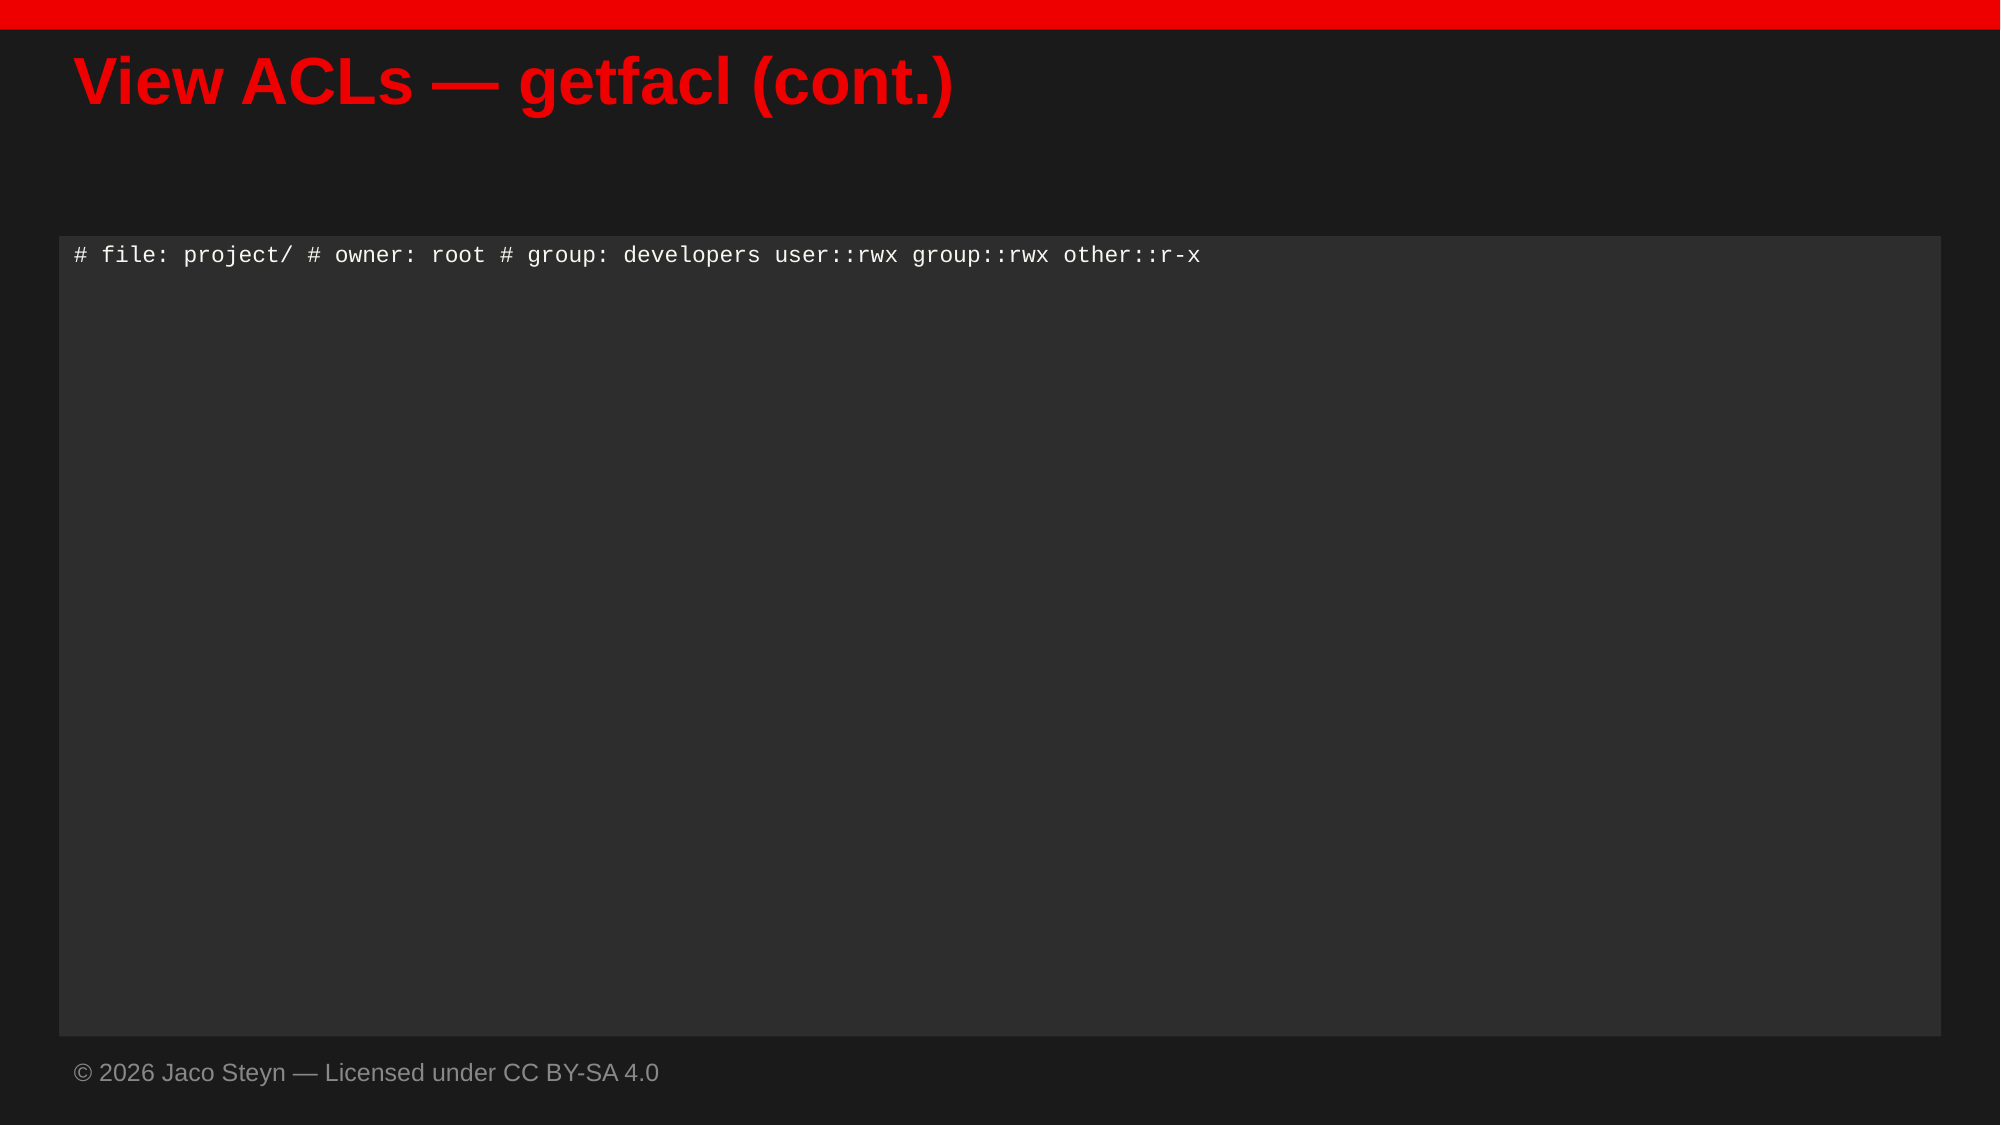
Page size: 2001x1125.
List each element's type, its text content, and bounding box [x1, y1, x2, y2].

text_box View ACLs — getfacl (cont.) [59, 36, 1942, 208]
text_box [0, 0, 2001, 30]
text_box © 2026 Jaco Steyn — Licensed under CC BY-SA 4.0 [59, 1051, 1942, 1093]
text_box # file: project/ # owner: root # group: developers user::rwx group::rwx other::r-x [59, 236, 1942, 1037]
